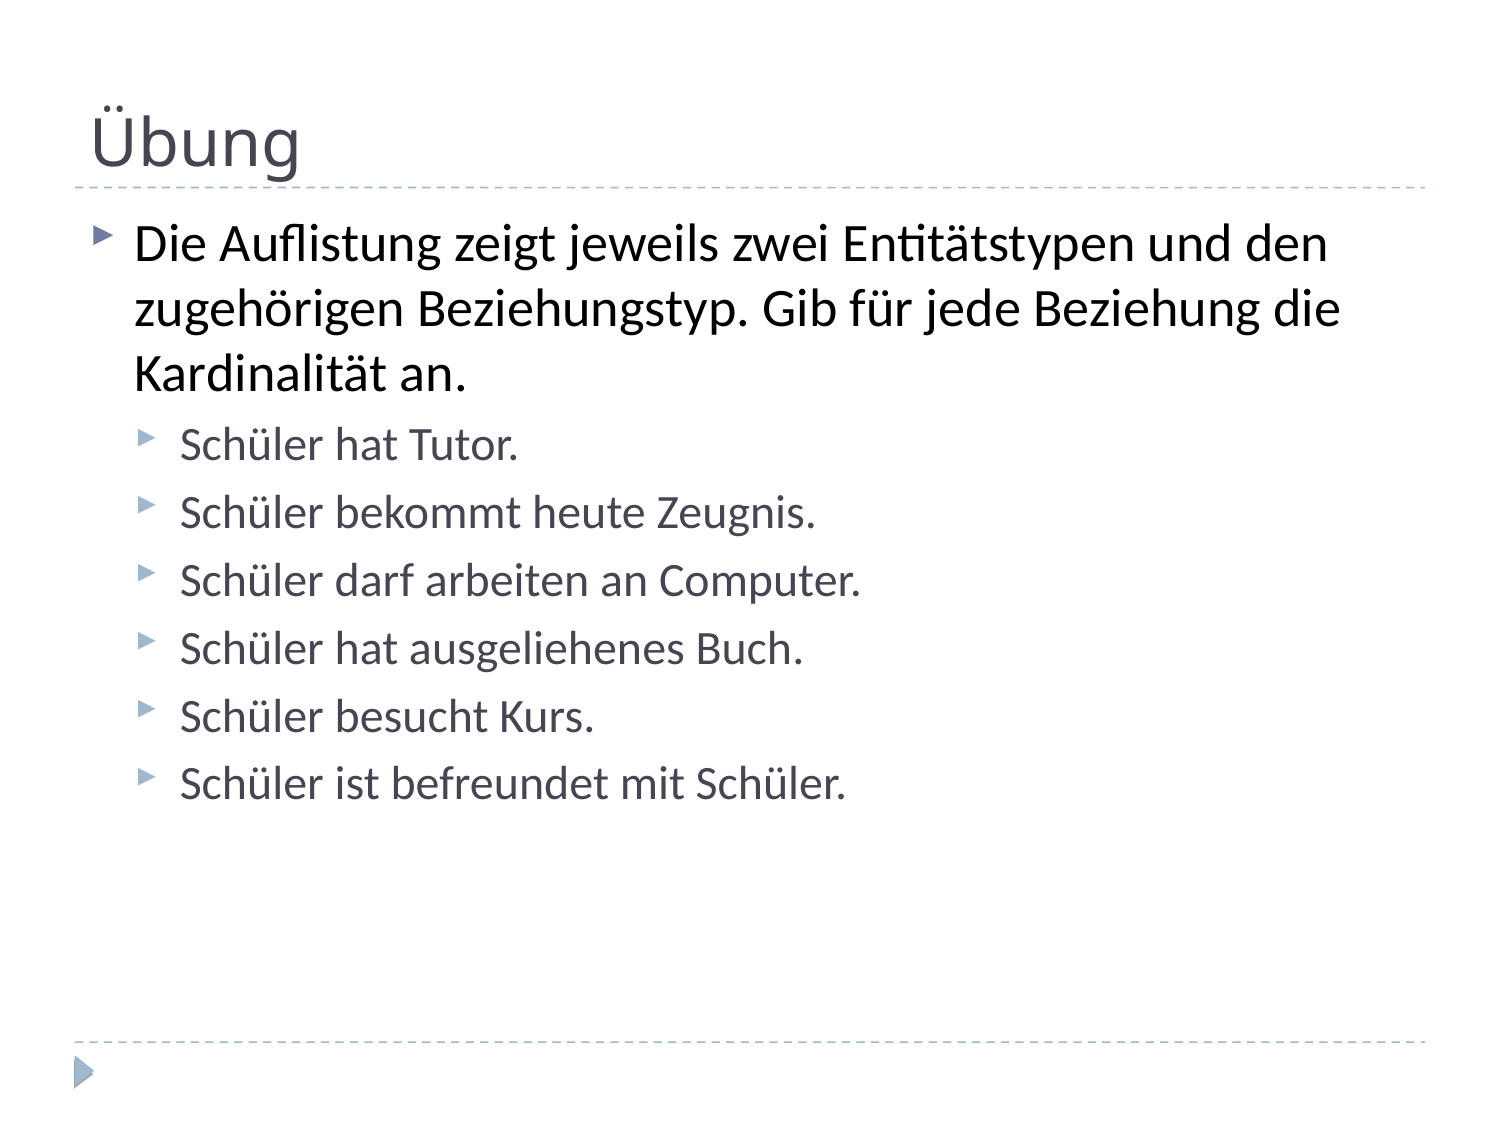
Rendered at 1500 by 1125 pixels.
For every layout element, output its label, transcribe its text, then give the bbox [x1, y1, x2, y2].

list Die Auflistung zeigt jeweils zwei Entitätstypen und den zugehörigen Beziehungstyp. Gib für jede Beziehung die Kardinalität an. Schüler hat Tutor. Schüler bekommt heute Zeugnis. Schüler darf arbeiten an Computer. Schüler hat ausgeliehenes Buch. Schüler besucht Kurs. Schüler ist befreundet mit Schüler. [75, 200, 1425, 1010]
title Übung [75, 24, 1425, 188]
